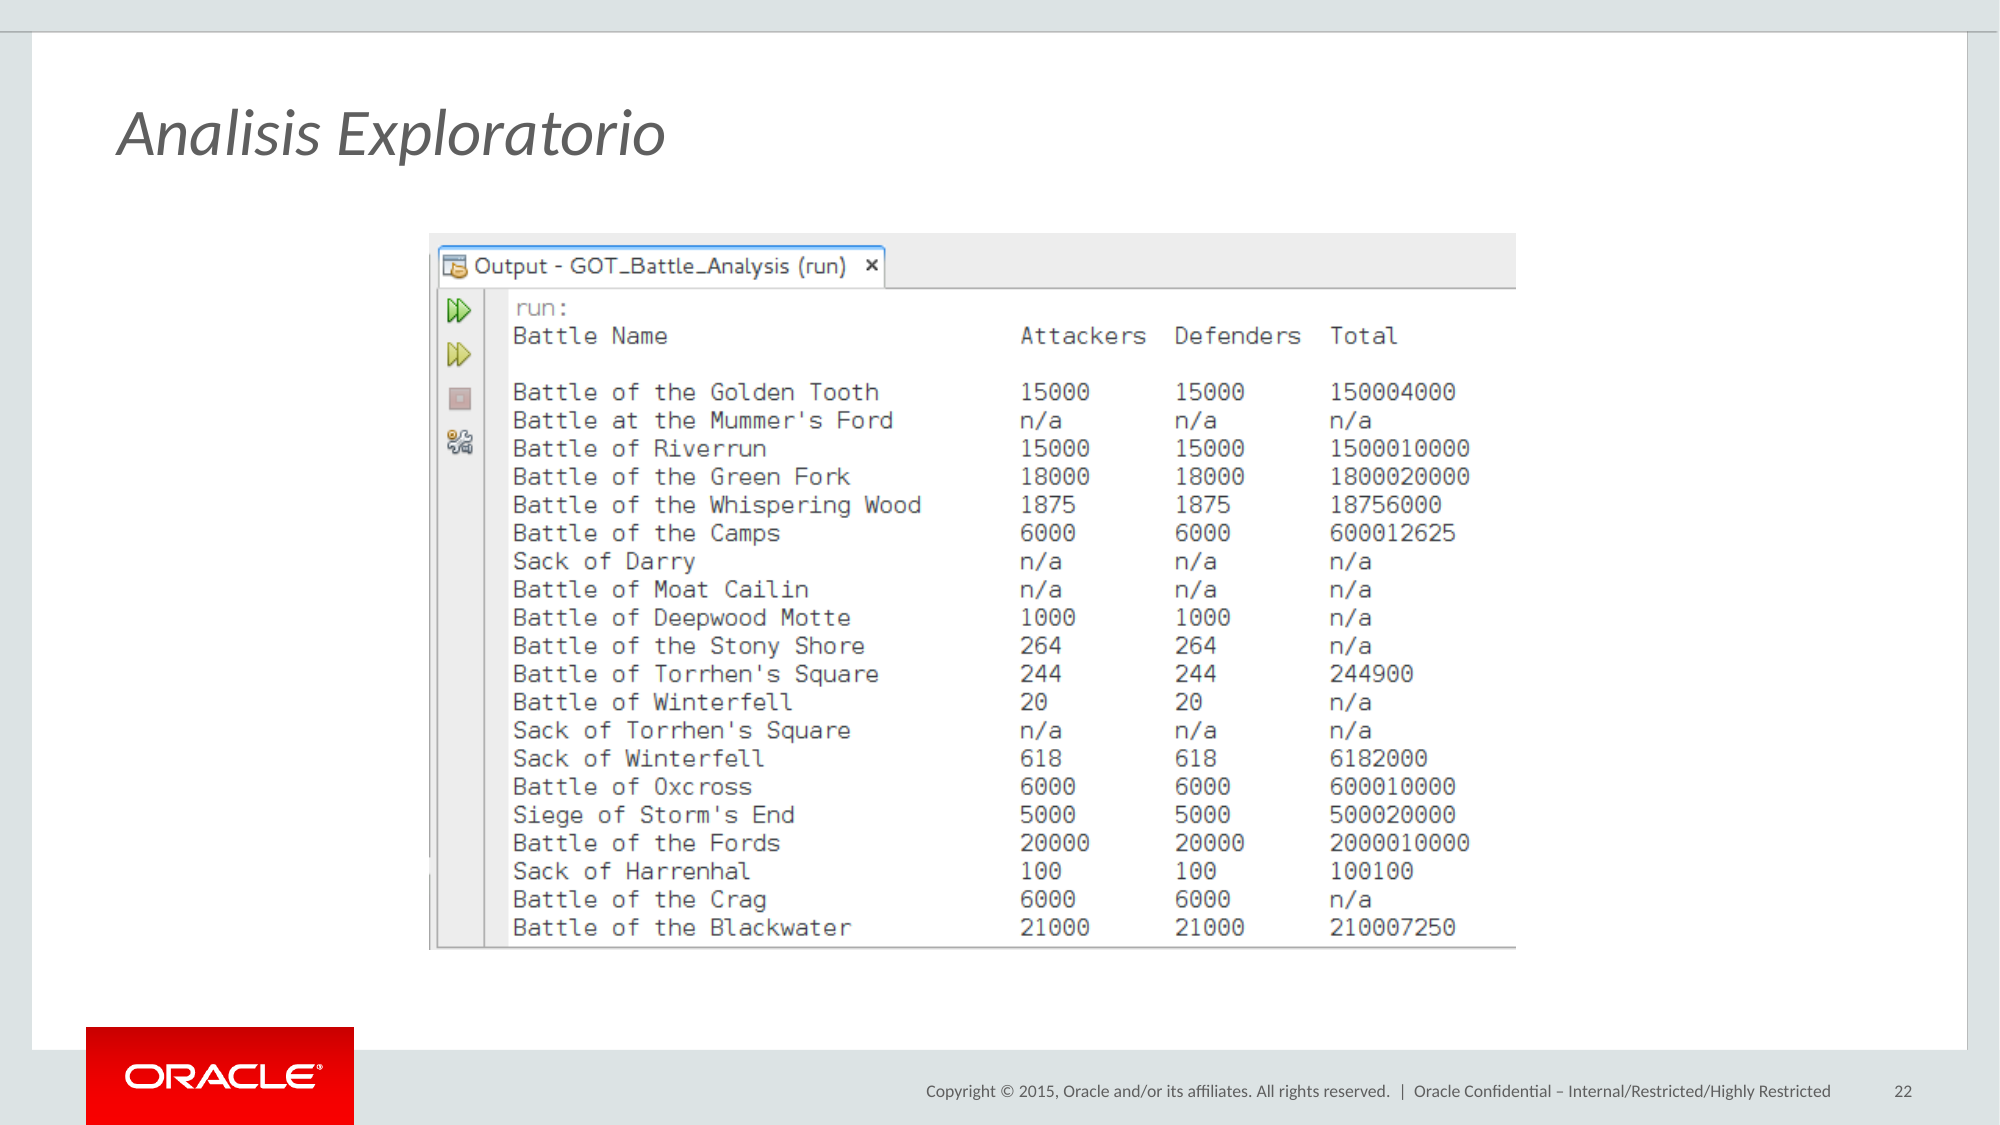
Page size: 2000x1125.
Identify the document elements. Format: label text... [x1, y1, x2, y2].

picture [86, 1027, 354, 1125]
picture [429, 233, 1516, 950]
footer Oracle Confidential – Internal/Restricted/Highly Restricted [1414, 1075, 1849, 1106]
title Analisis Exploratorio [117, 104, 1861, 172]
slide_number <number> [1849, 1075, 1913, 1106]
